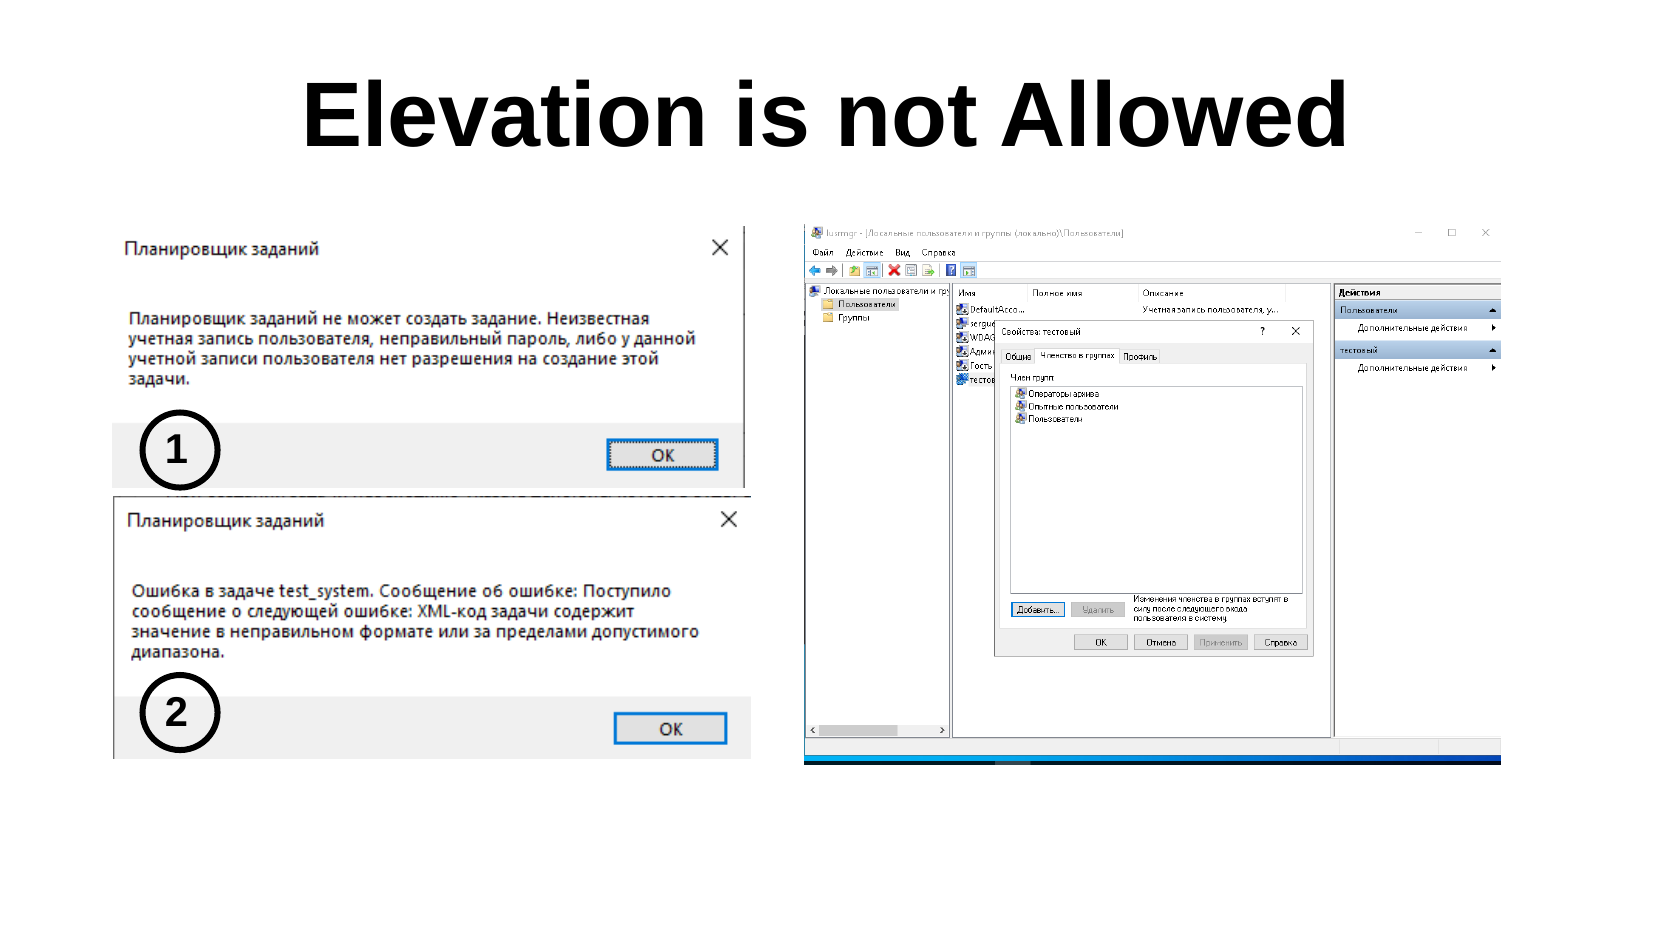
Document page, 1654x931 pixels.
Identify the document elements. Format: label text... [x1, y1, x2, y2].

picture [146, 436, 150, 464]
text_box 2 [150, 681, 226, 743]
picture [112, 226, 745, 488]
text_box 1 [150, 418, 226, 481]
title Elevation is not Allowed [82, 37, 1571, 193]
picture [113, 496, 751, 759]
picture [804, 224, 1501, 765]
